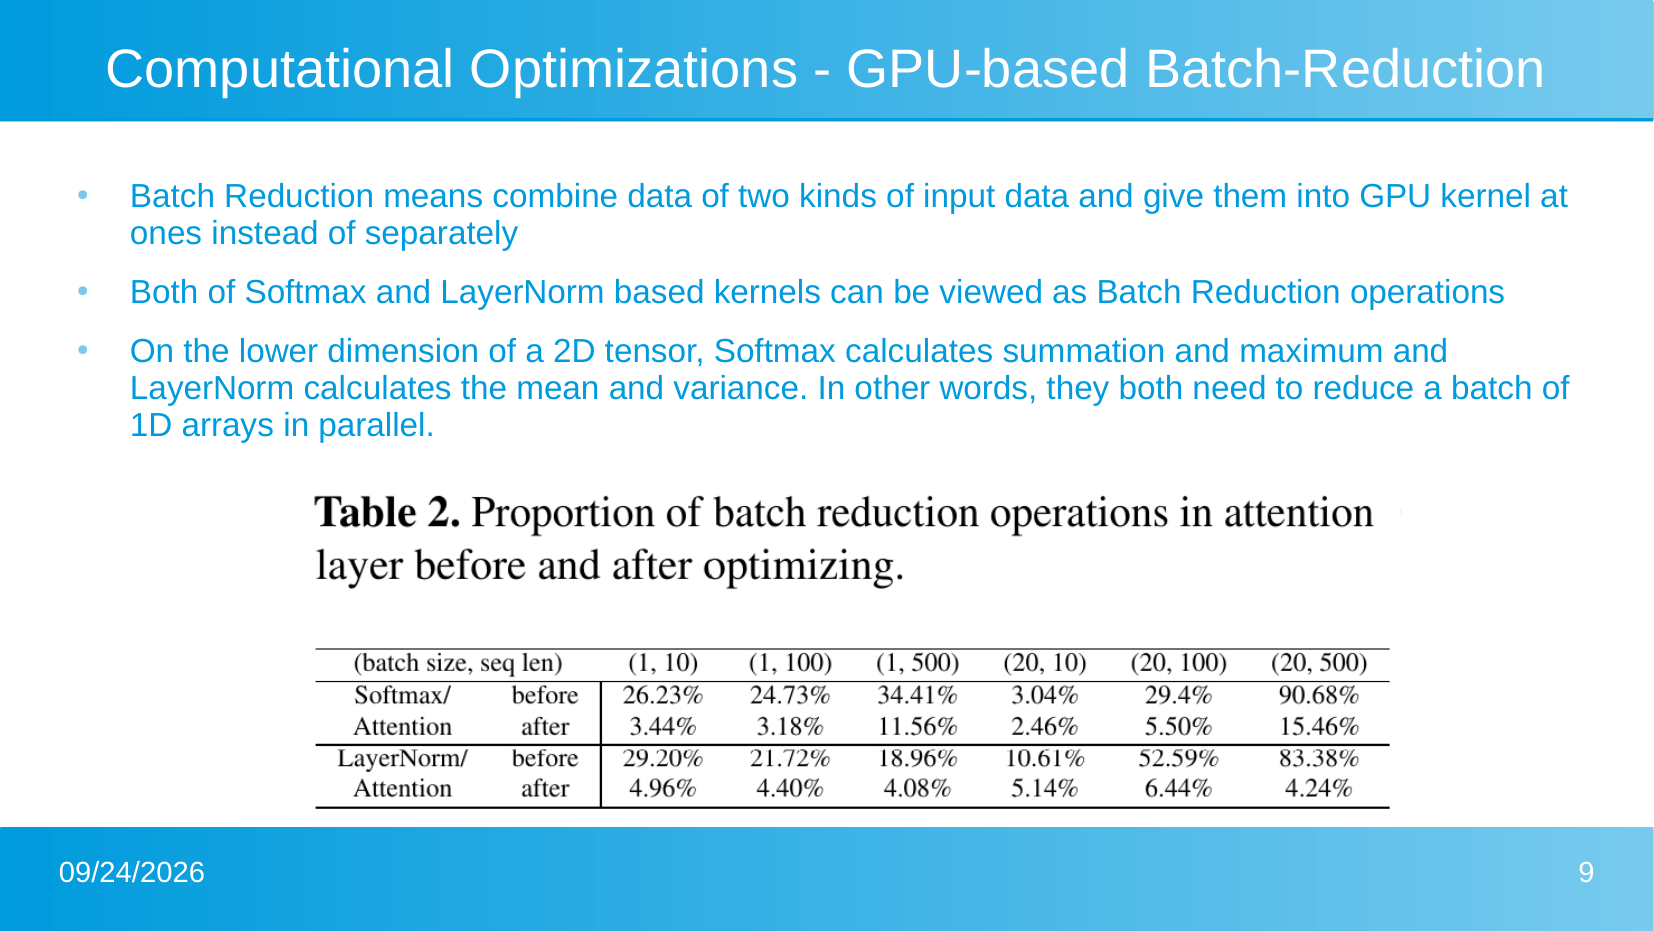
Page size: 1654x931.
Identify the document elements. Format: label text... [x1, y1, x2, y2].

title Computational Optimizations - GPU-based Batch-Reduction [59, 29, 1595, 108]
picture [300, 487, 1402, 819]
list Batch Reduction means combine data of two kinds of input data and give them into GPU kernel at ones instead of separately Both of Softmax and LayerNorm based kernels can be viewed as Batch Reduction operations On the lower dimension of a 2D tensor, Softmax calculates summation and maximum and LayerNorm calculates the mean and variance. In other words, they both need to reduce a batch of 1D arrays in parallel. [59, 177, 1595, 768]
